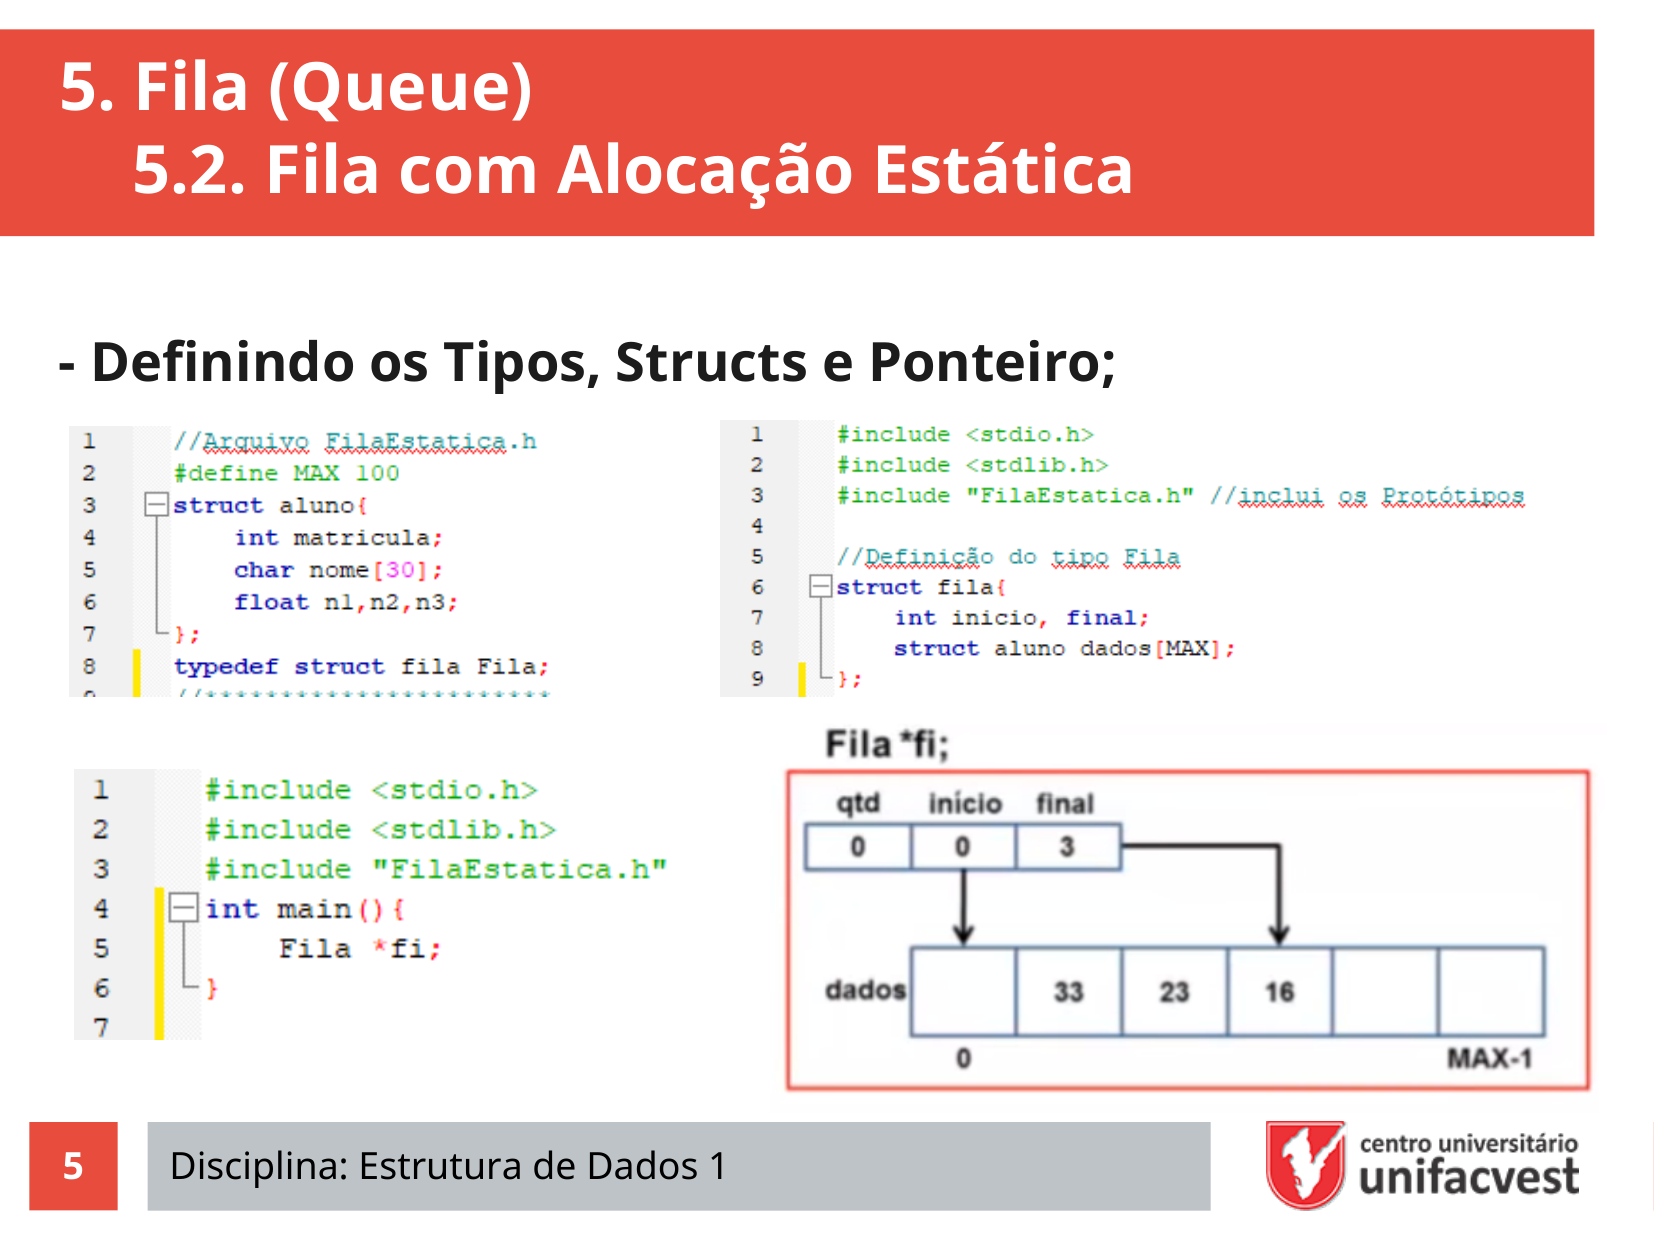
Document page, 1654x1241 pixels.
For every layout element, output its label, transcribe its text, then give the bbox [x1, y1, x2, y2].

list - Definindo os Tipos, Structs e Ponteiro; [59, 324, 1566, 1093]
text_box Disciplina: Estrutura de Dados 1 [154, 1132, 1205, 1196]
text_box [1238, 1120, 1654, 1212]
picture [1266, 1121, 1579, 1211]
picture [720, 420, 1529, 697]
picture [74, 769, 697, 1040]
picture [770, 720, 1607, 1113]
title 5. Fila (Queue) 5.2. Fila com Alocação Estática [59, 59, 1595, 207]
picture [69, 426, 579, 697]
